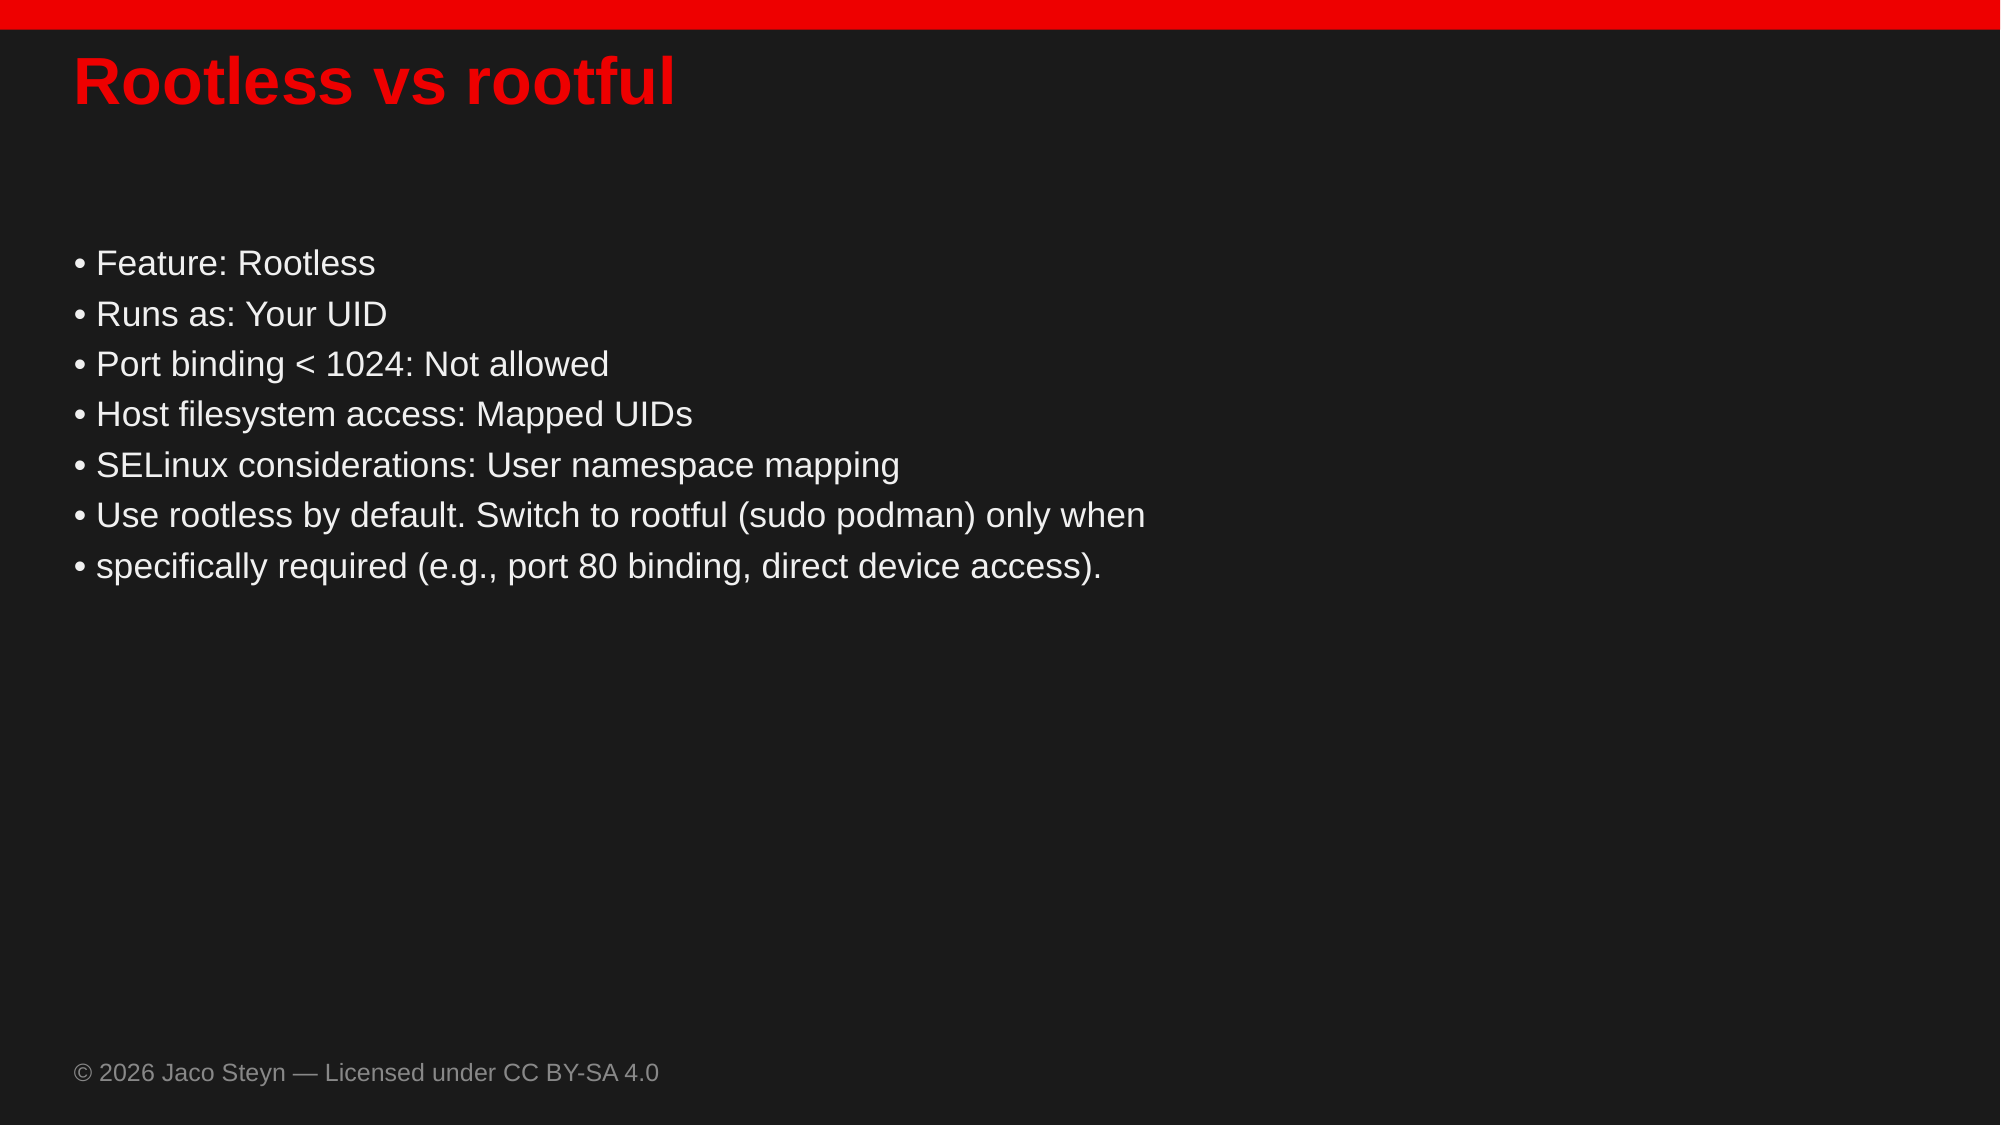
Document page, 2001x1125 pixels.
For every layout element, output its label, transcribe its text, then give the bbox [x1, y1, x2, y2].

text_box © 2026 Jaco Steyn — Licensed under CC BY-SA 4.0 [59, 1051, 1942, 1093]
text_box [0, 0, 2001, 30]
text_box Rootless vs rootful [59, 36, 1942, 208]
text_box • Feature: Rootless • Runs as: Your UID • Port binding < 1024: Not allowed • Host filesystem access: Mapped UIDs • SELinux considerations: User namespace mapping • Use rootless by default. Switch to rootful (sudo podman) only when • specifically required (e.g., port 80 binding, direct device access). [59, 236, 1942, 1037]
